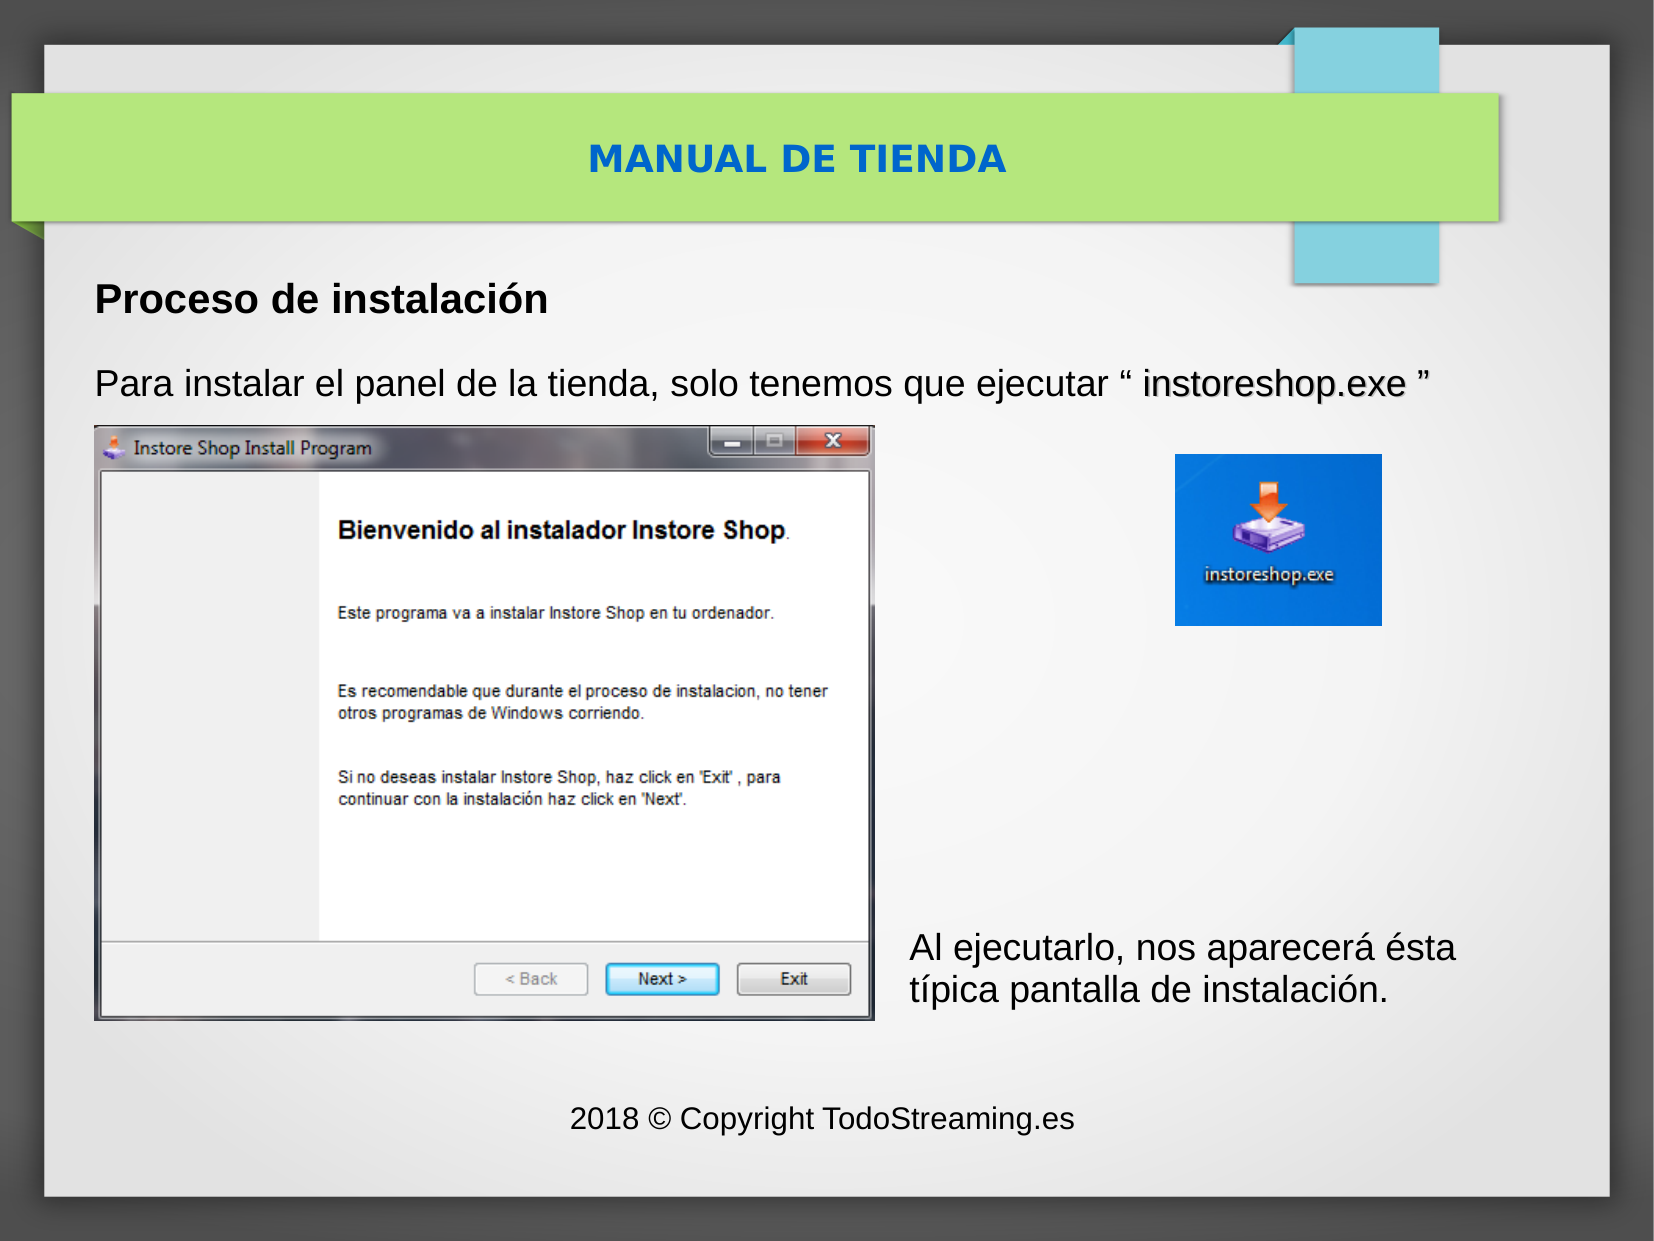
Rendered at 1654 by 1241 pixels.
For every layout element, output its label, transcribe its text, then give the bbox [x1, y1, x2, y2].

text_box Al ejecutarlo, nos aparecerá ésta típica pantalla de instalación. [909, 921, 1512, 1016]
title MANUAL DE TIENDA [437, 118, 1158, 201]
picture [0, 0, 1654, 1241]
text_box Proceso de instalación [94, 266, 709, 331]
subtitle Para instalar el panel de la tienda, solo tenemos que ejecutar “ instoreshop.exe ” [94, 341, 1548, 426]
text_box 2018 © Copyright TodoStreaming.es [555, 1094, 1099, 1146]
